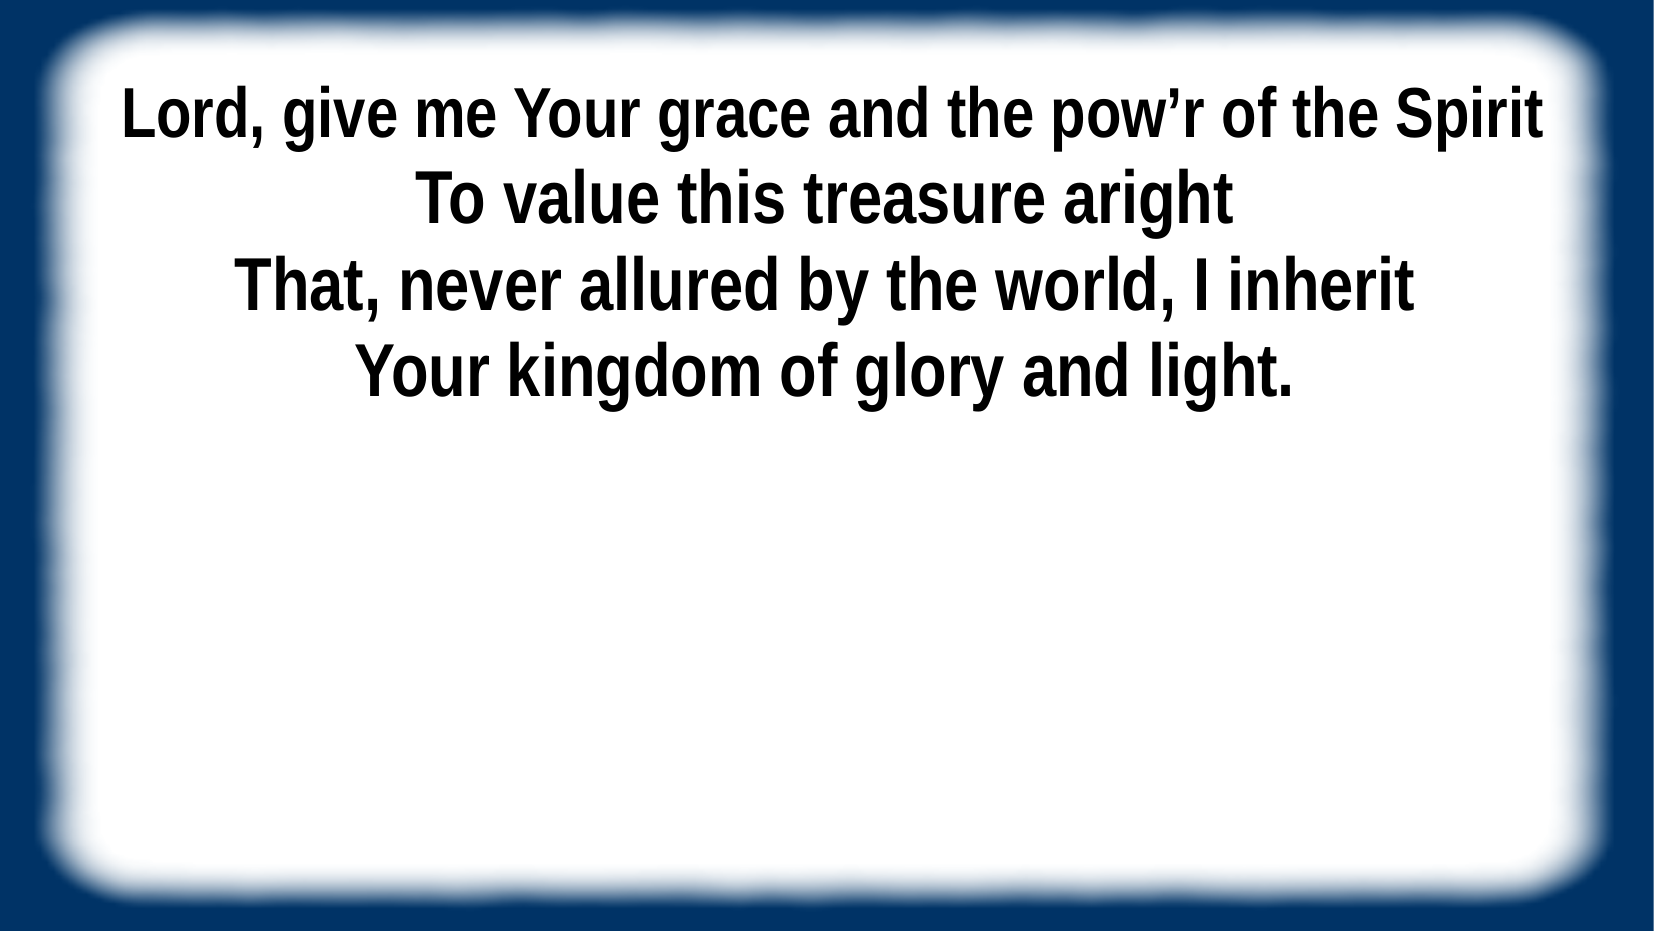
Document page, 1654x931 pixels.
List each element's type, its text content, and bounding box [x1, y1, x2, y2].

picture [0, 0, 1654, 931]
text_box Lord, give me Your grace and the pow’r of the Spirit To value this treasure aright That, never allured by the world, I inherit Your kingdom of glory and light. [75, 60, 1576, 451]
